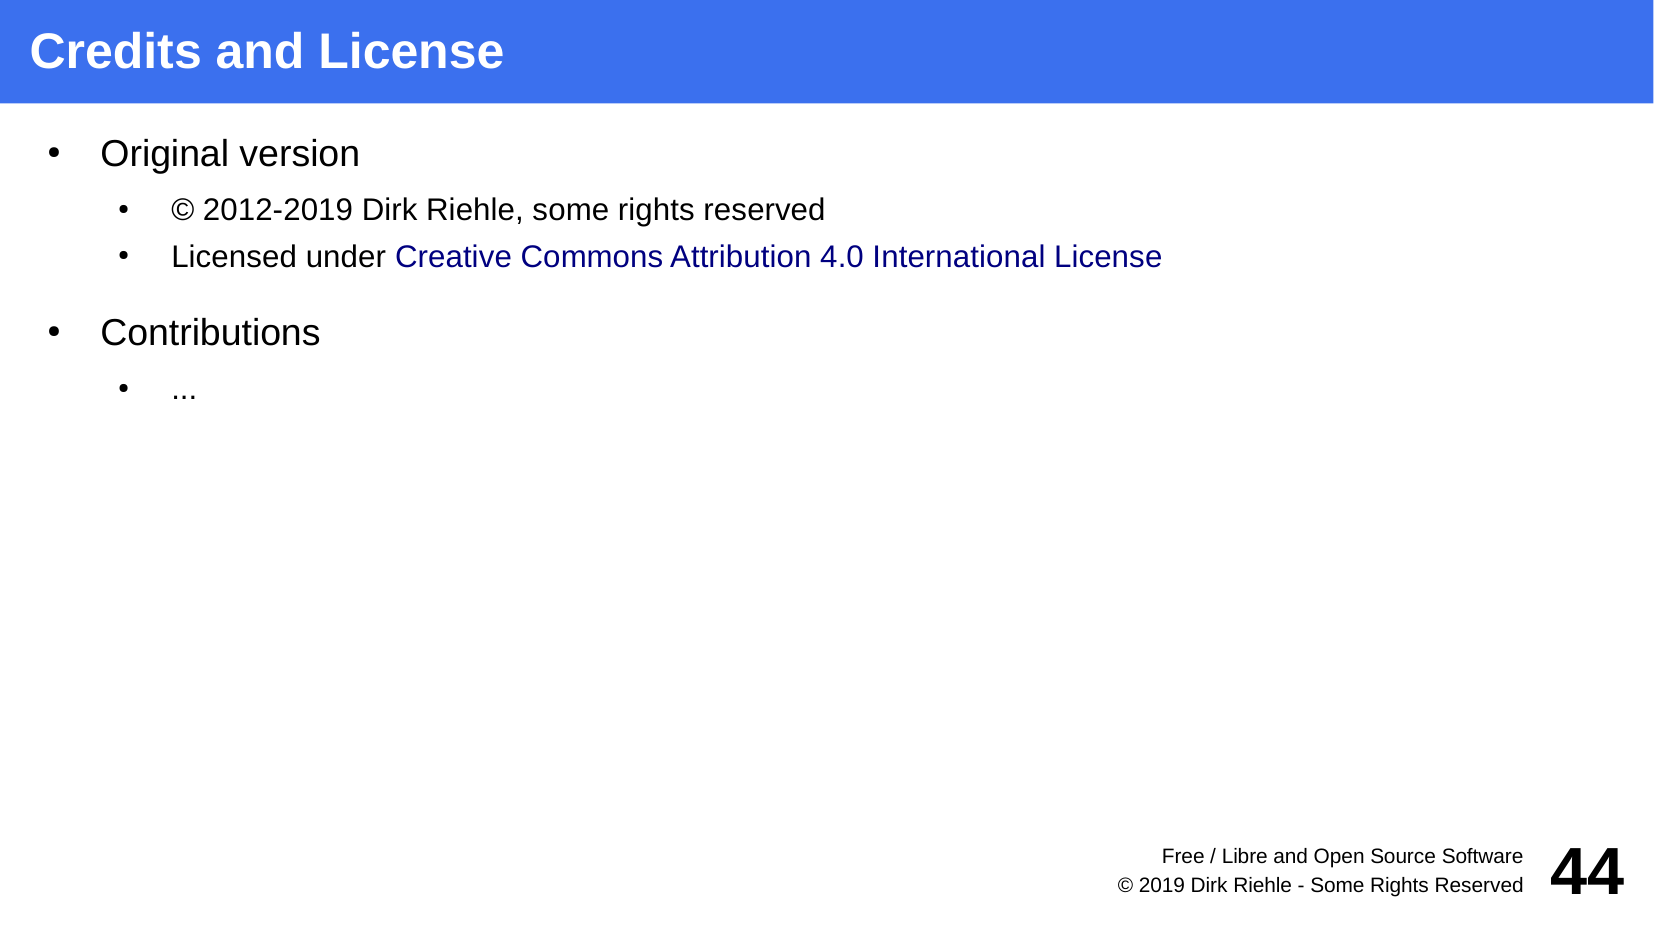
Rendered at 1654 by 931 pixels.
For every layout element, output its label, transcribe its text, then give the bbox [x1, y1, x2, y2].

title Credits and License [0, 0, 1654, 104]
list Original version © 2012-2019 Dirk Riehle, some rights reserved Licensed under Creative Commons Attribution 4.0 International License Contributions ... [29, 132, 1625, 813]
